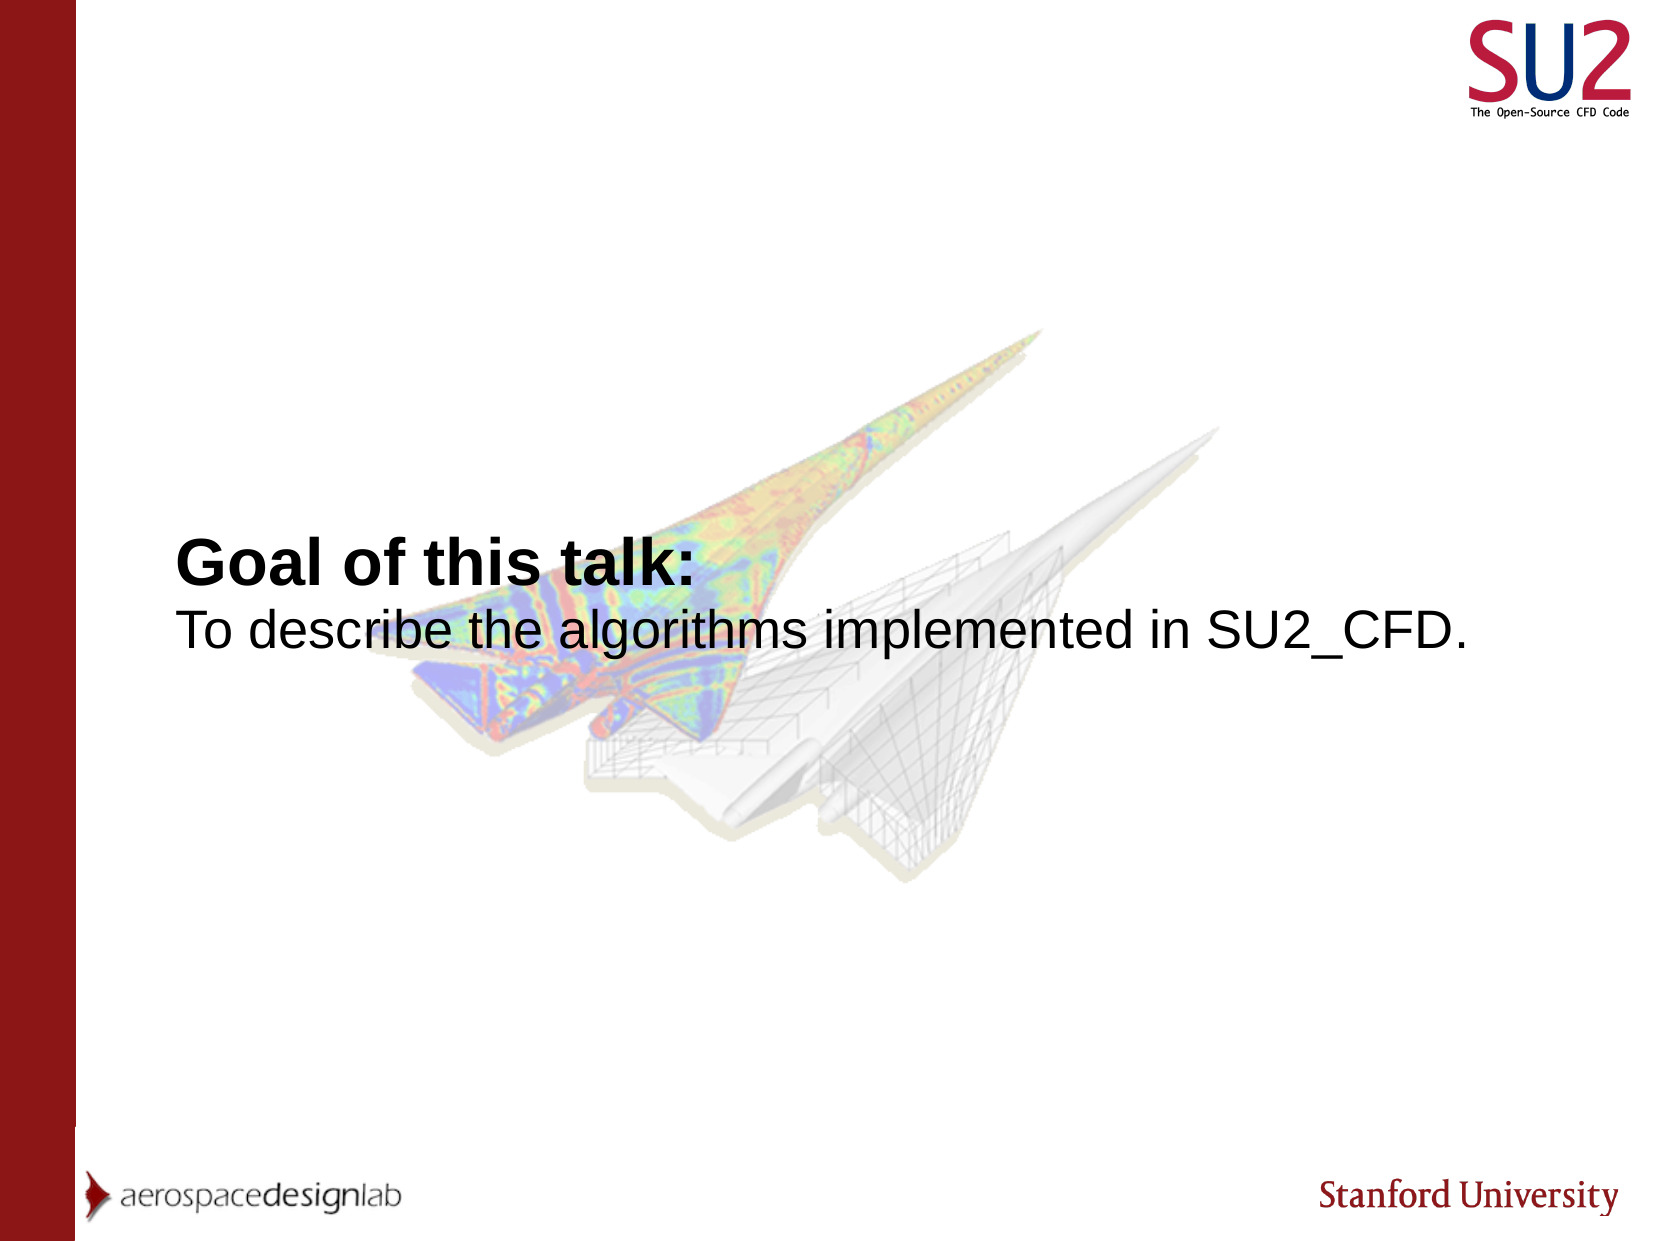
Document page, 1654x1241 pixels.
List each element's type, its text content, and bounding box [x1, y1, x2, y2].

list Goal of this talk: To describe the algorithms implemented in SU2_CFD. [105, 525, 1594, 1241]
picture [1466, 17, 1635, 120]
picture [80, 1169, 105, 1224]
